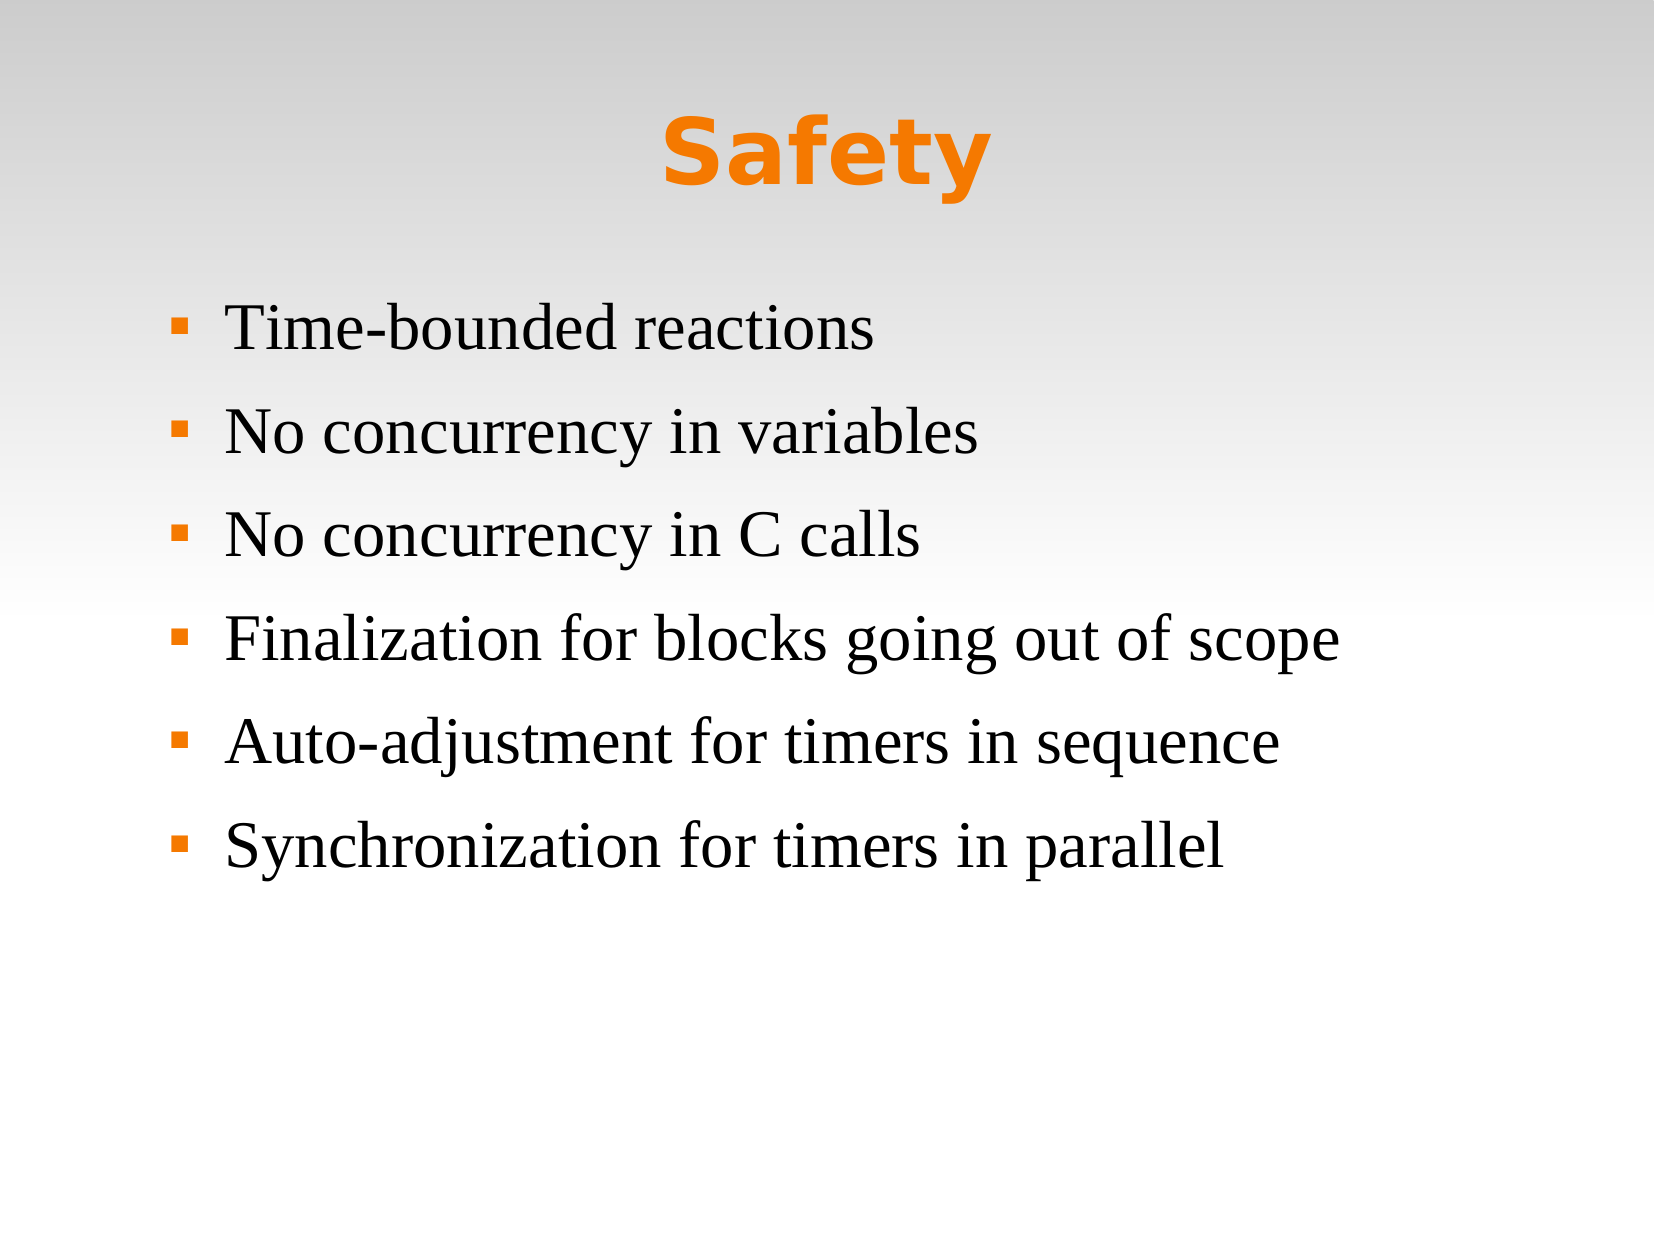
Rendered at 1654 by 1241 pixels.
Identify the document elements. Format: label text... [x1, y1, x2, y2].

list Time-bounded reactions No concurrency in variables No concurrency in C calls Finalization for blocks going out of scope Auto-adjustment for timers in sequence Synchronization for timers in parallel [82, 290, 1501, 1109]
title Safety [82, 49, 1571, 257]
